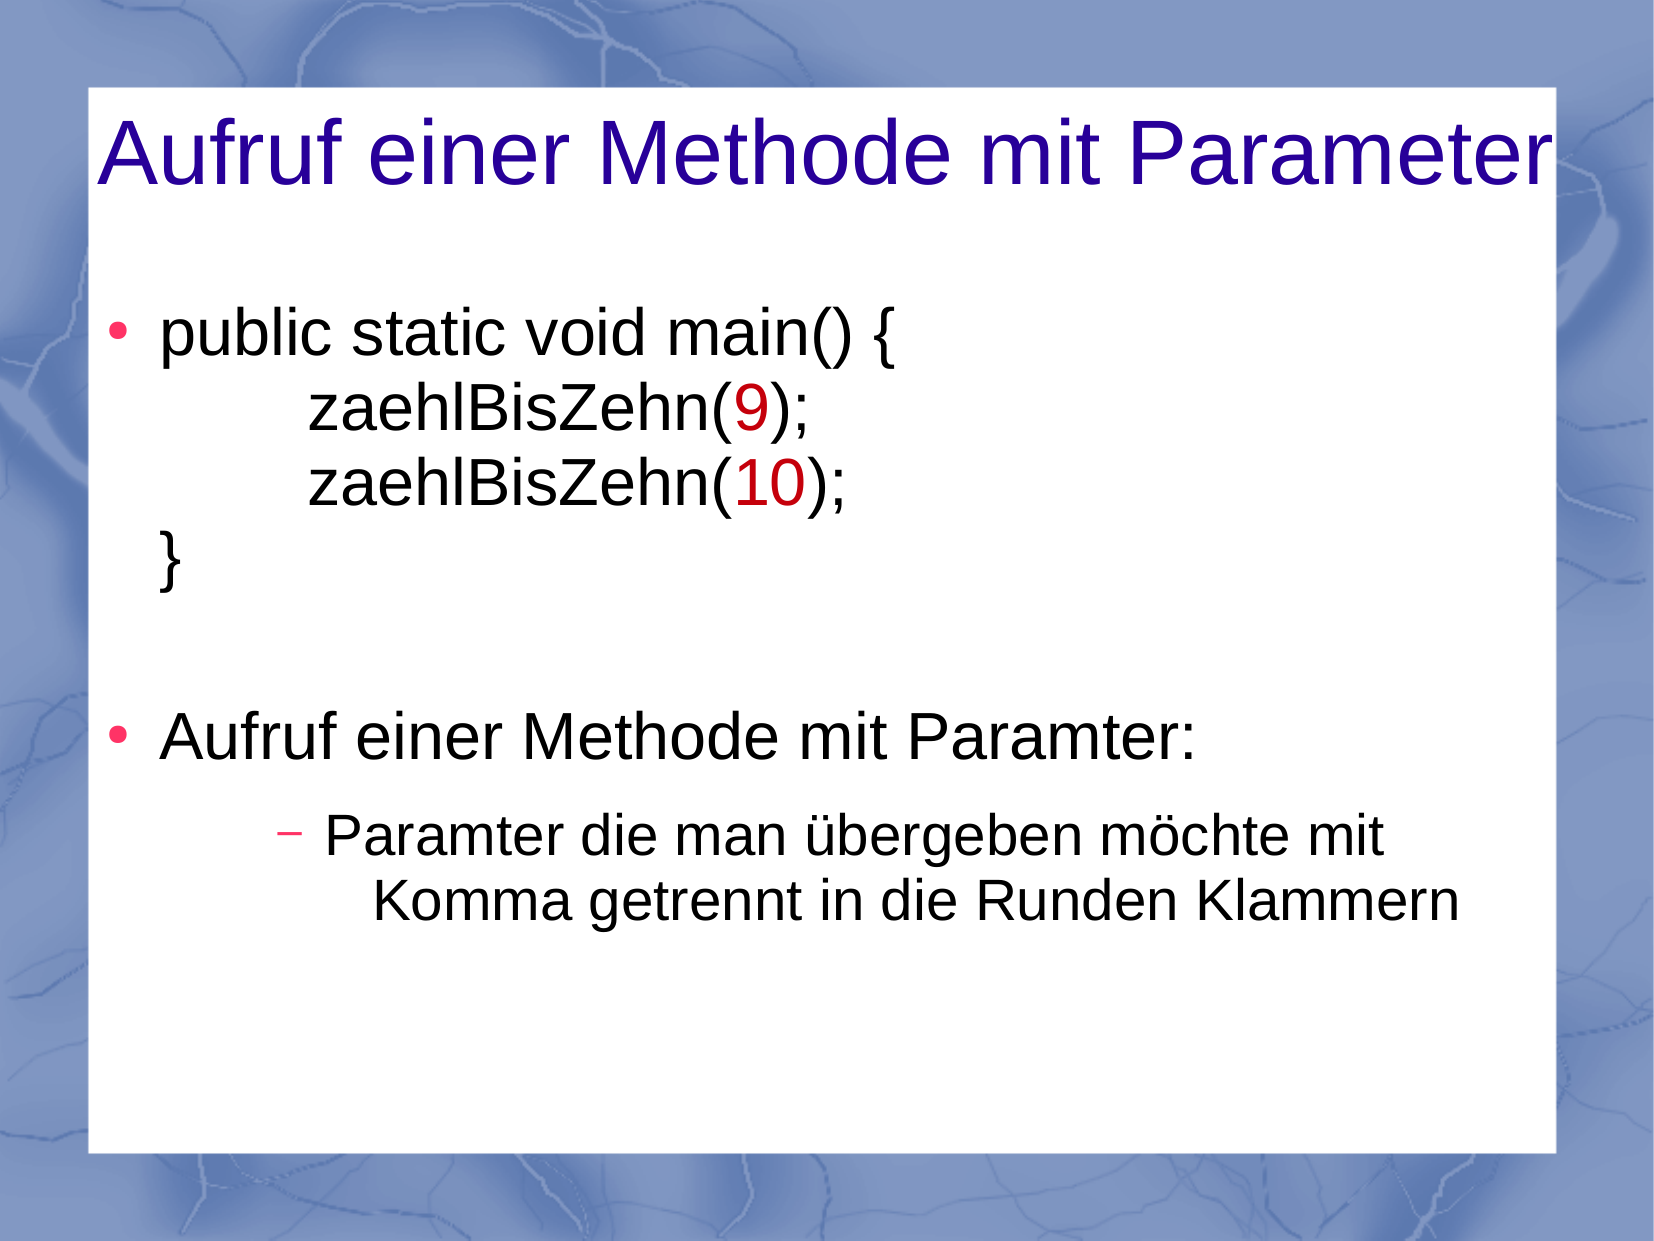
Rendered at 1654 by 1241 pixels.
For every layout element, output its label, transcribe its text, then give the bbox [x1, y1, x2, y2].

picture [0, 0, 1654, 1241]
list public static void main() { zaehlBisZehn(9); zaehlBisZehn(10); } Aufruf einer Methode mit Paramter: Paramter die man übergeben möchte mit Komma getrennt in die Runden Klammern [88, 295, 1577, 1099]
title Aufruf einer Methode mit Parameter [82, 56, 1571, 250]
